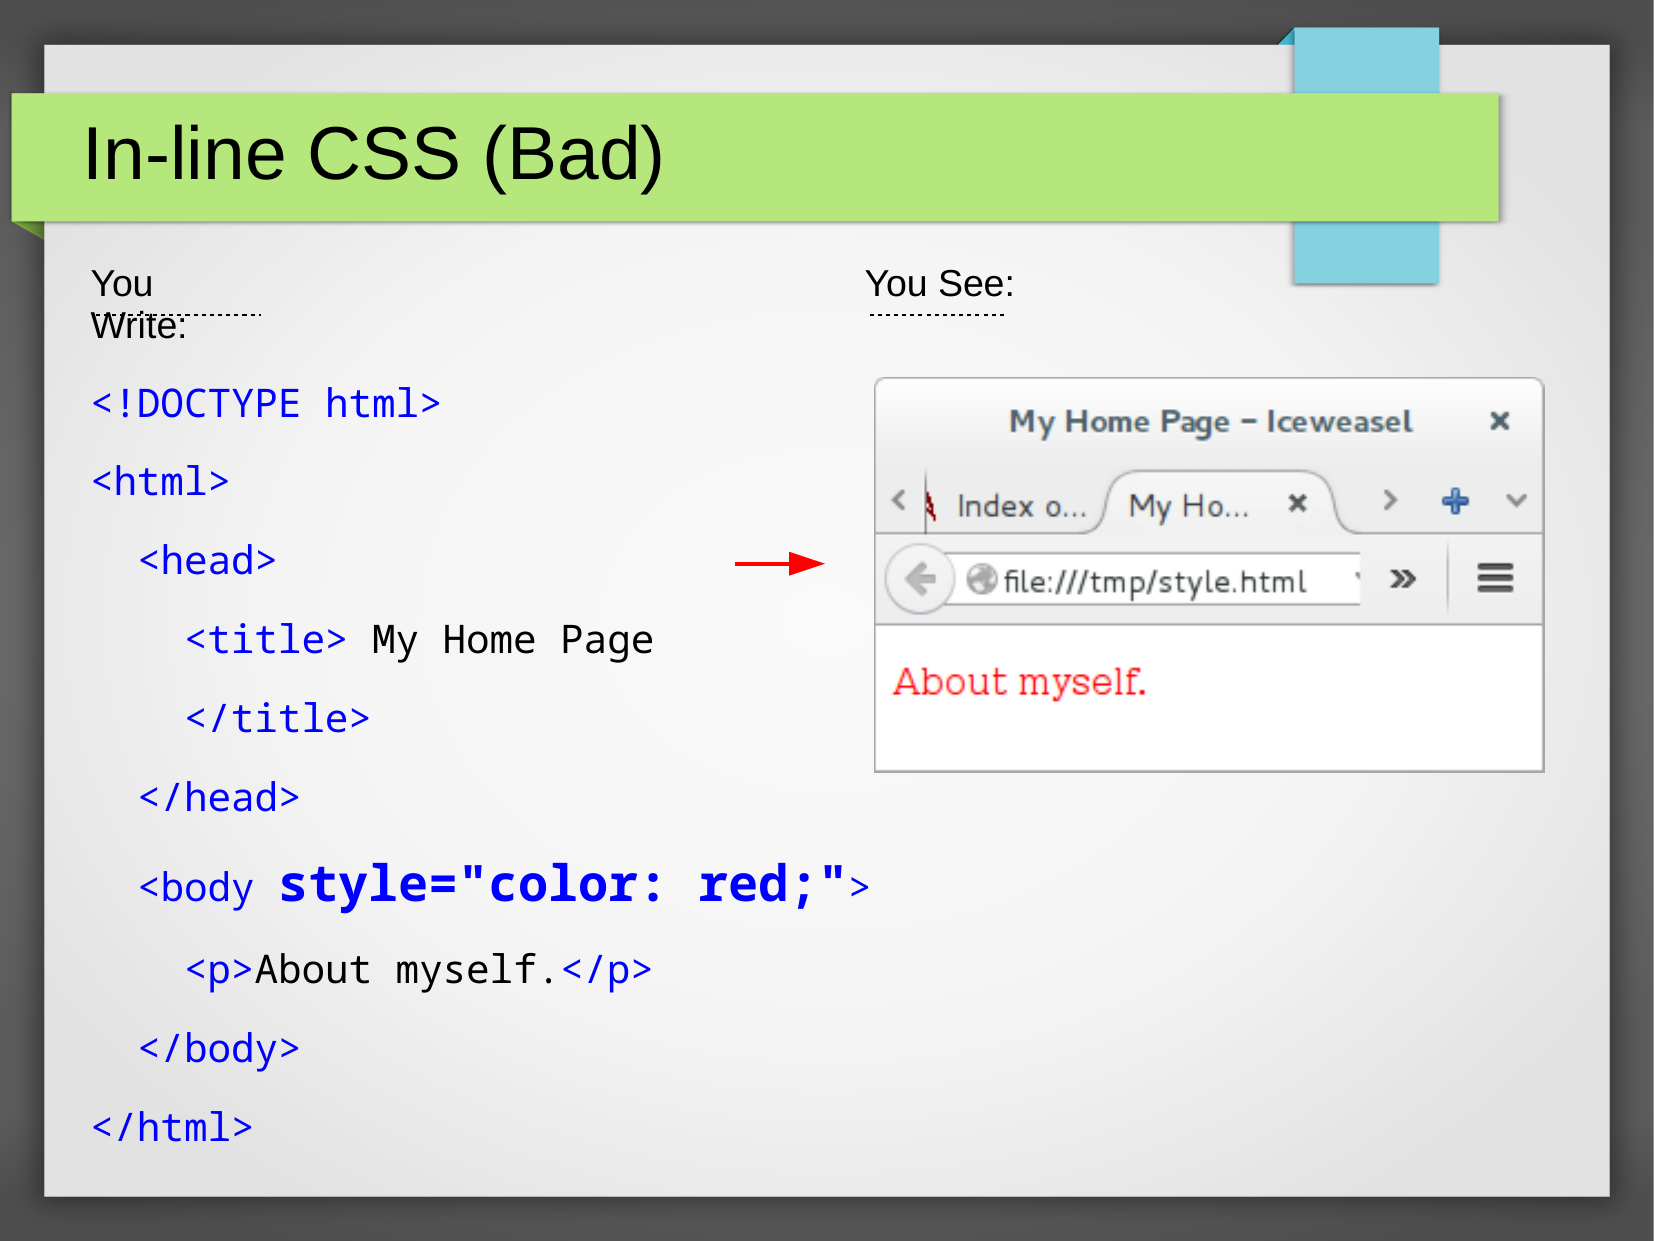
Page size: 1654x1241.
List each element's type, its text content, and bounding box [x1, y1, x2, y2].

list <!DOCTYPE html> <html> <head> <title> My Home Page </title> </head> <body style="color: red;"> <p>About myself.</p> </body> </html> [90, 375, 946, 1156]
text_box You Write: [75, 255, 277, 313]
title In-line CSS (Bad) [82, 94, 1264, 213]
text_box You See: [849, 255, 1030, 313]
picture [0, 0, 1654, 1241]
